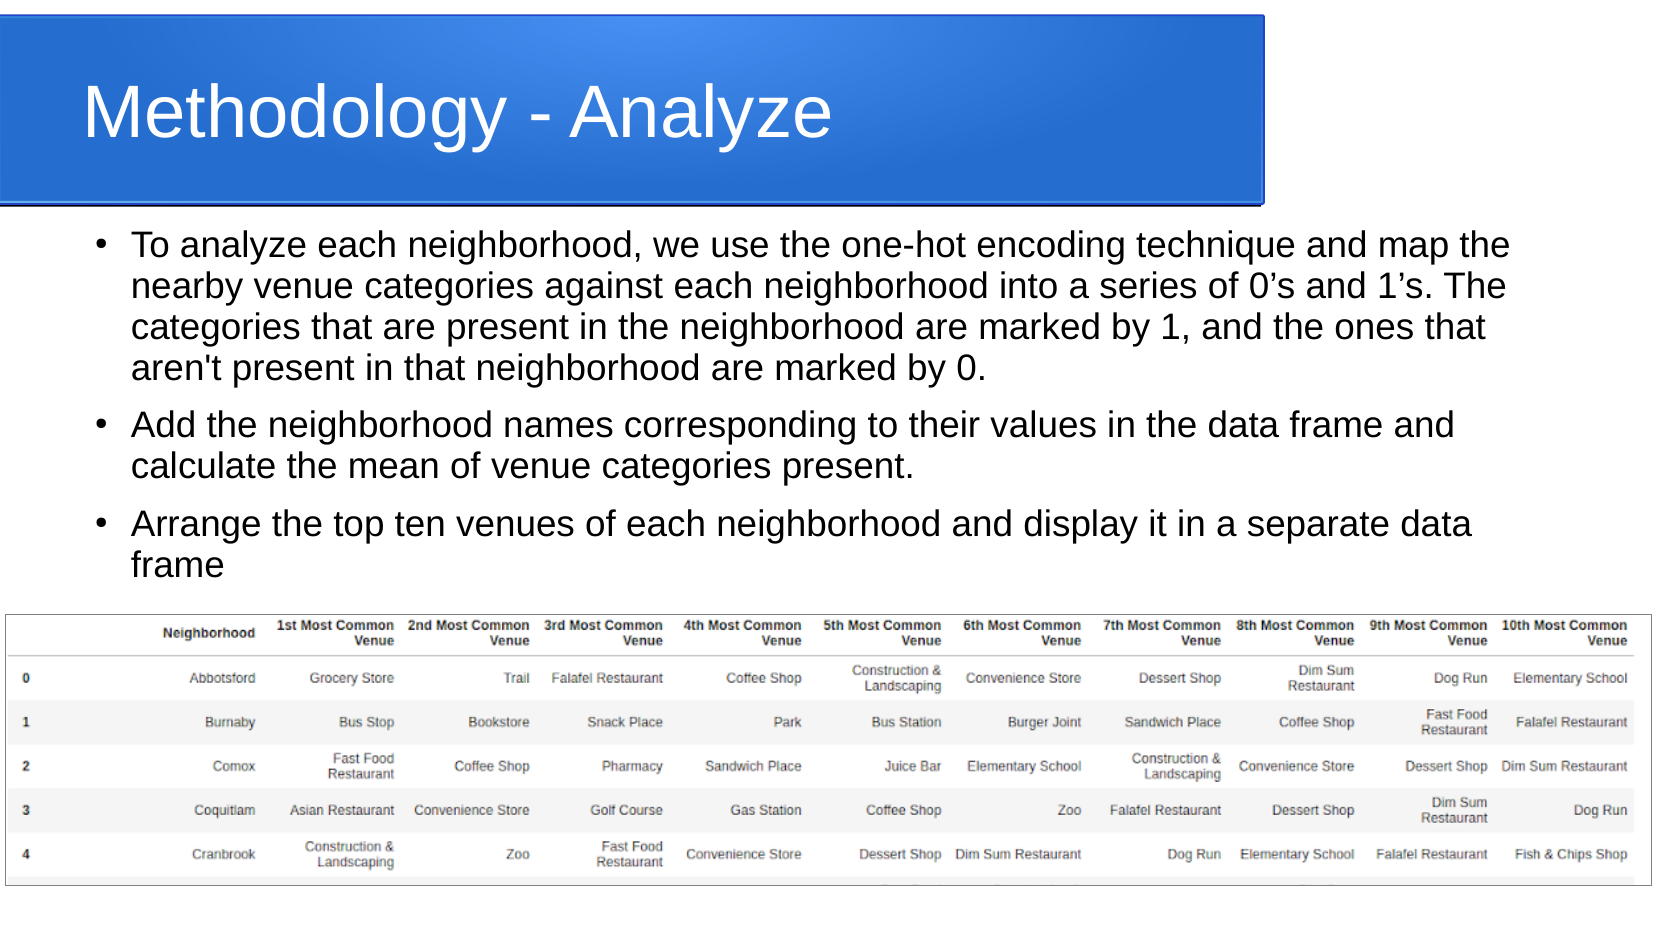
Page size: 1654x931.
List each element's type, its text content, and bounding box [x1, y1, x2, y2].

list To analyze each neighborhood, we use the one-hot encoding technique and map the nearby venue categories against each neighborhood into a series of 0’s and 1’s. The categories that are present in the neighborhood are marked by 1, and the ones that aren't present in that neighborhood are marked by 0. Add the neighborhood names corresponding to their values in the data frame and calculate the mean of venue categories present. Arrange the top ten venues of each neighborhood and display it in a separate data frame [82, 224, 1571, 591]
picture [5, 614, 1652, 886]
title Methodology - Analyze [82, 35, 1235, 189]
